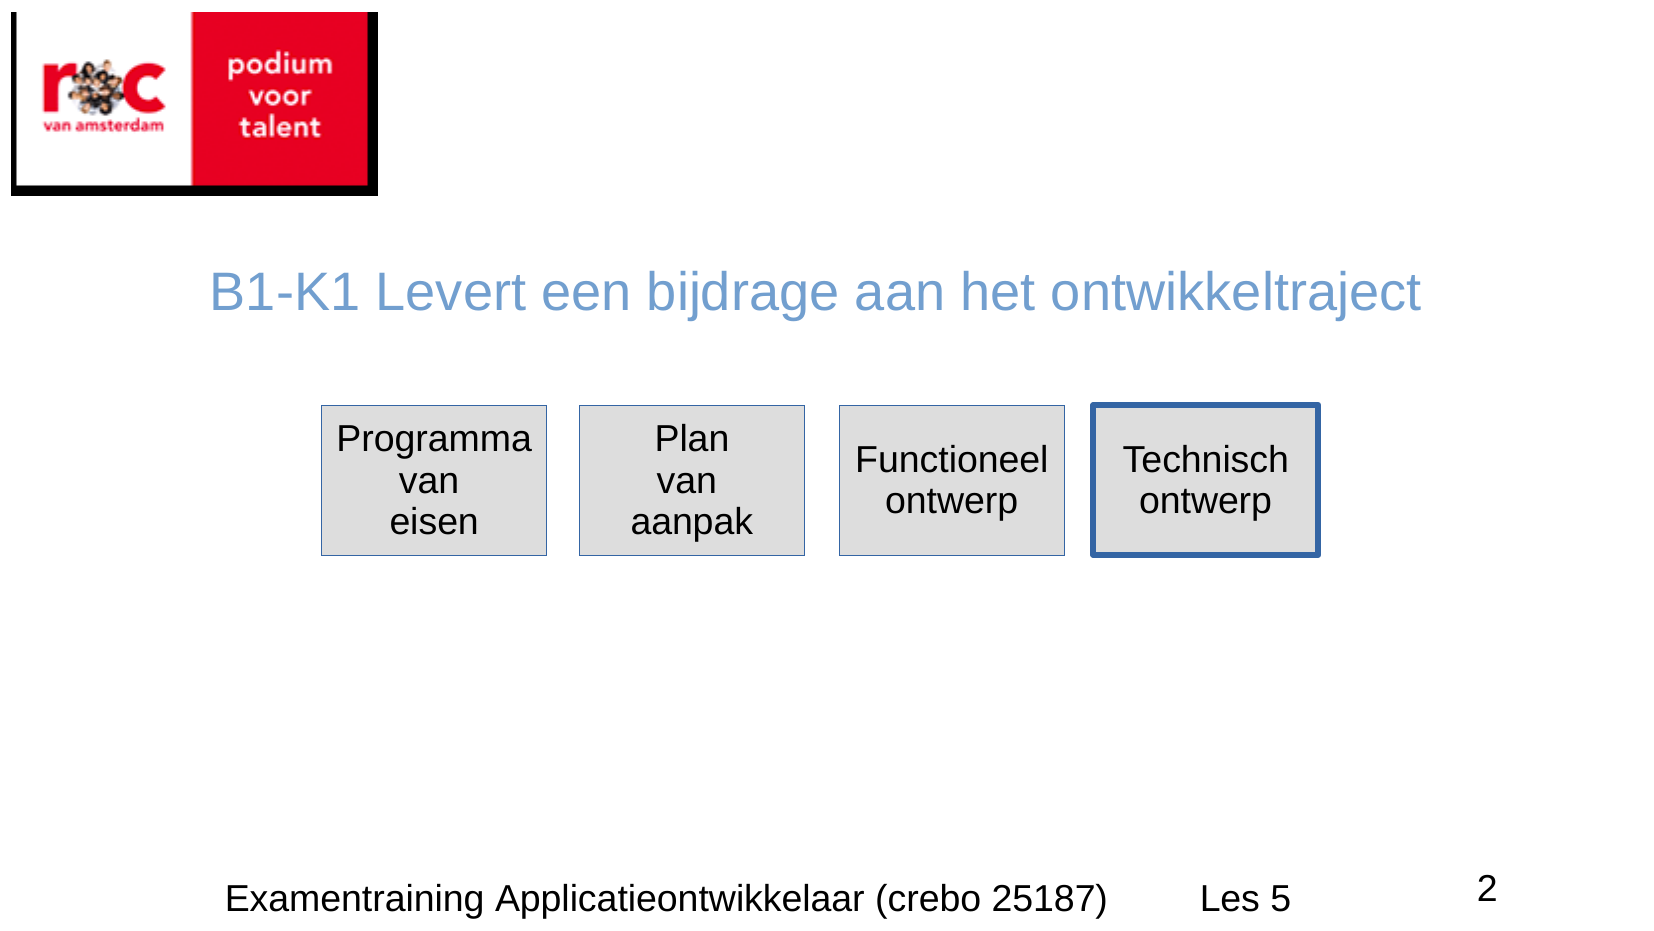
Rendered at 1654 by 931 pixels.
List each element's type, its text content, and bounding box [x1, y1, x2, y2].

text_box Examentraining Applicatieontwikkelaar (crebo 25187) [210, 870, 1171, 927]
text_box Programma van eisen [321, 405, 547, 556]
text_box <number> [1462, 860, 1654, 931]
picture [11, 12, 378, 196]
text_box Technisch ontwerp [1093, 405, 1319, 556]
text_box Les 5 [1185, 870, 1336, 927]
text_box Plan van aanpak [579, 405, 805, 556]
text_box Functioneel ontwerp [839, 405, 1065, 556]
text_box B1-K1 Levert een bijdrage aan het ontwikkeltraject [195, 254, 1471, 391]
